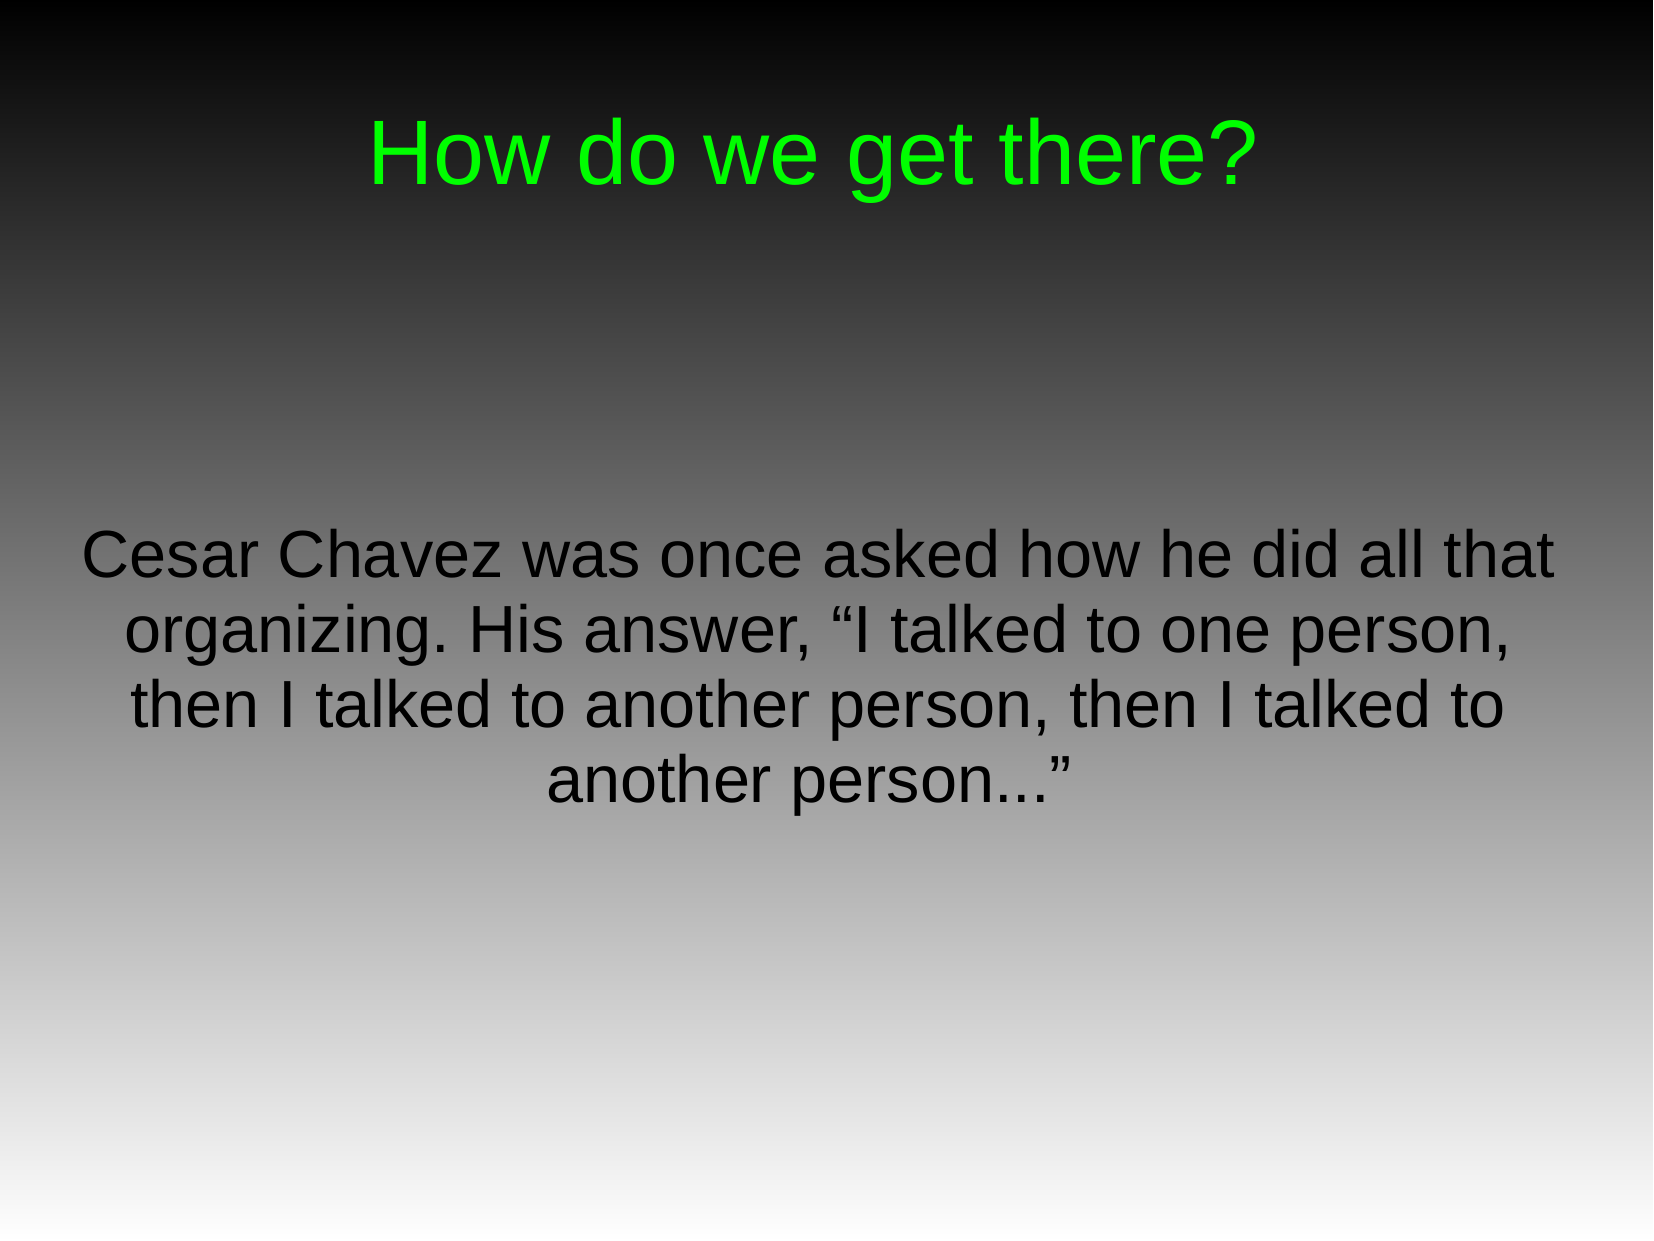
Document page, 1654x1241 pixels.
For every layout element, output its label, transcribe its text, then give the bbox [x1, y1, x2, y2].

title How do we get there? [82, 49, 1571, 257]
subtitle Cesar Chavez was once asked how he did all that organizing. His answer, “I talked to one person, then I talked to another person, then I talked to another person...” [75, 300, 1563, 1034]
